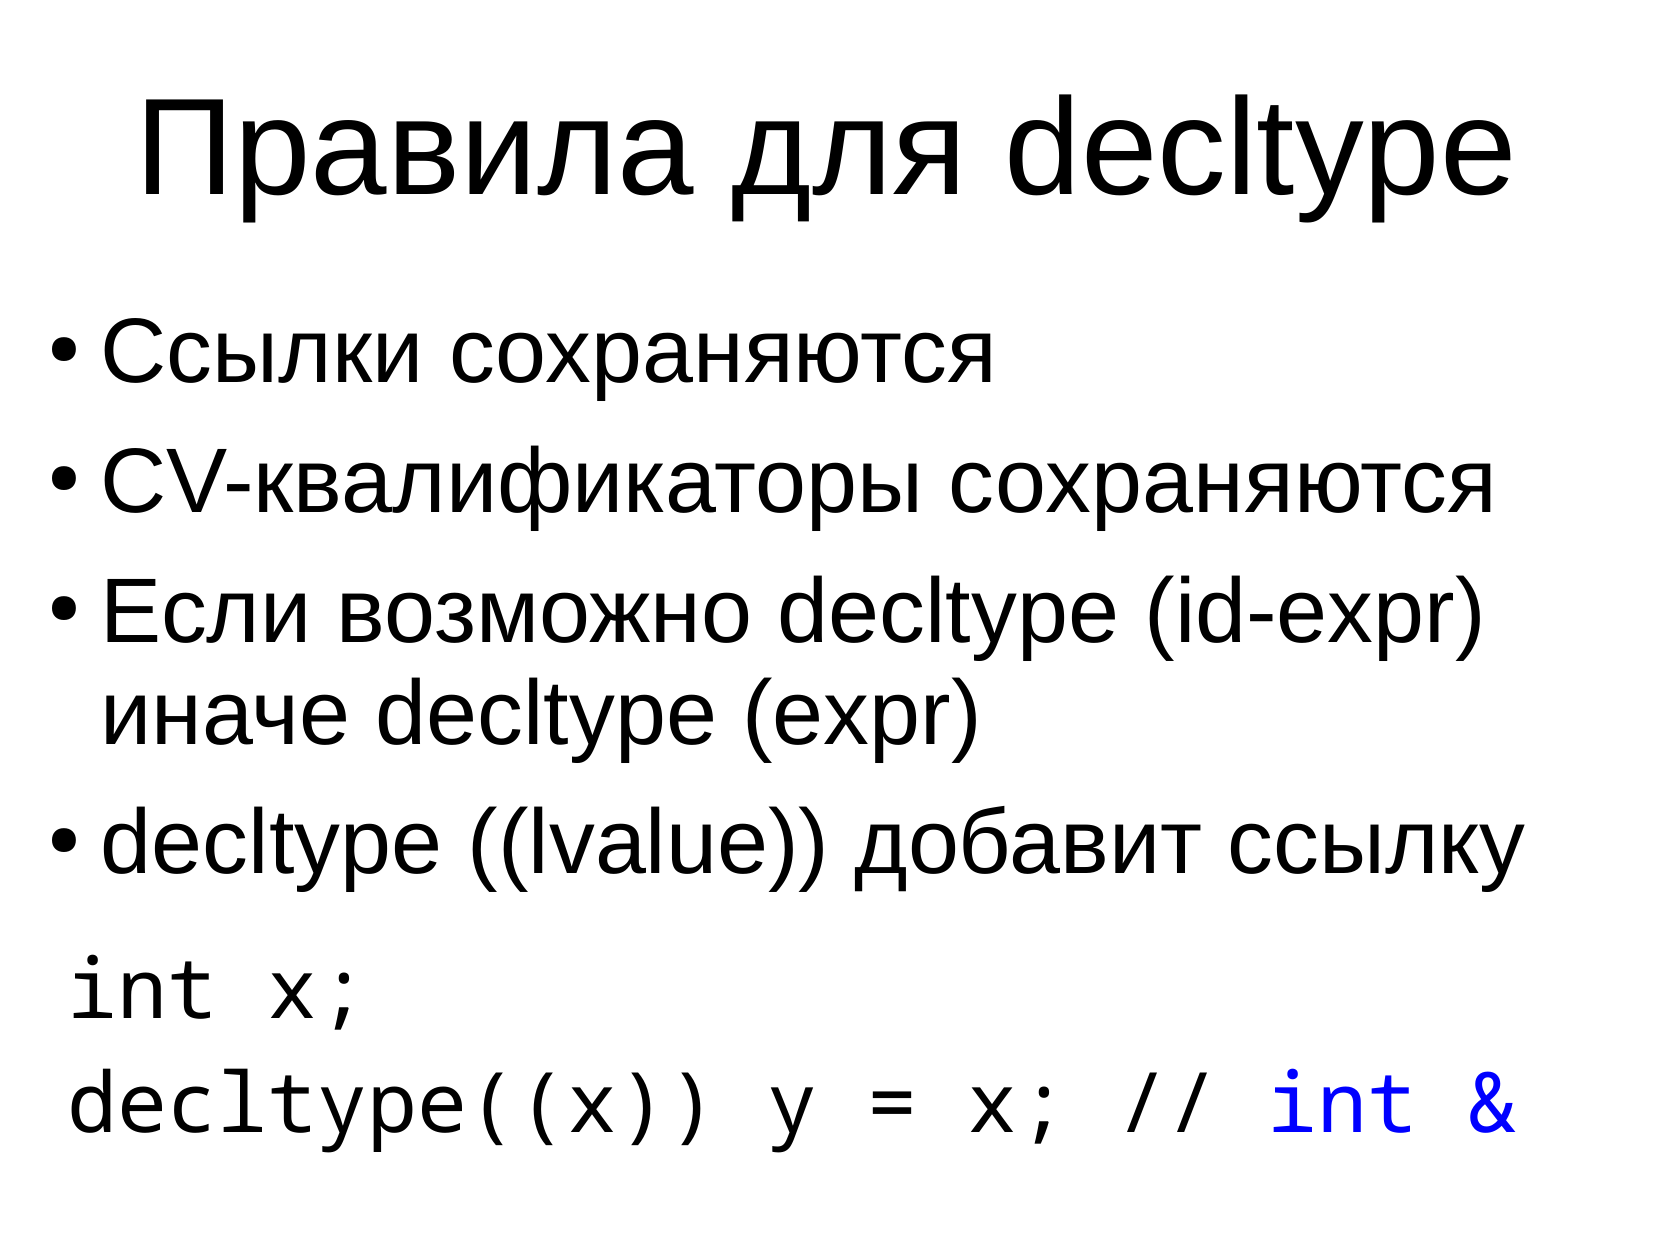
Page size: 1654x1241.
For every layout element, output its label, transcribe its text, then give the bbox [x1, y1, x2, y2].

list Ссылки сохраняются CV-квалификаторы сохраняются Если возможно decltype (id-expr) иначе decltype (expr) decltype ((lvalue)) добавит ссылку [30, 300, 1621, 971]
title Правила для decltype [82, 43, 1571, 251]
list int x; decltype((x)) y = x; // int & [67, 930, 1606, 1201]
